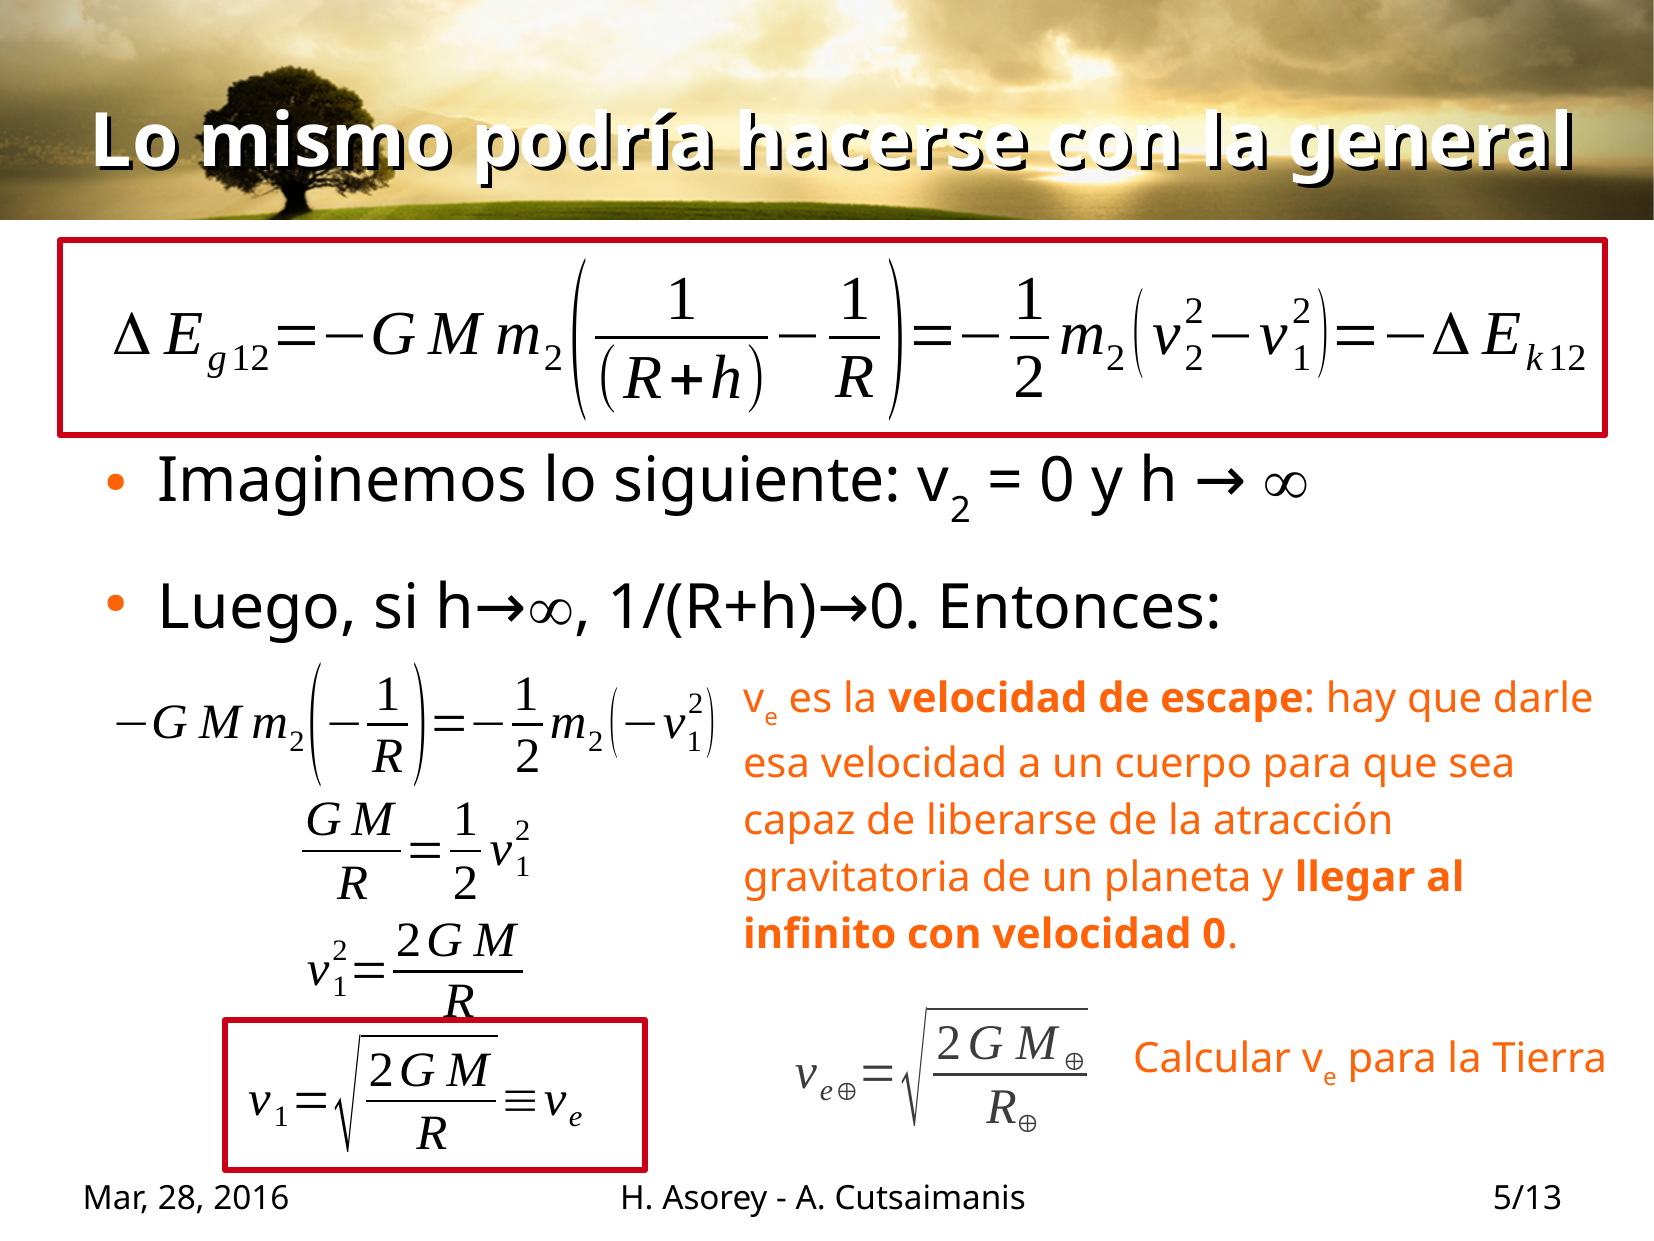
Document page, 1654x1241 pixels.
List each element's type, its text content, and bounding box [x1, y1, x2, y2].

chart [787, 1005, 1096, 1135]
picture [0, 0, 1654, 220]
chart [105, 660, 724, 1218]
title Lo mismo podría hacerse con la general [86, 49, 1576, 226]
chart [105, 255, 1594, 425]
text_box Calcular ve para la Tierra [1118, 1020, 1636, 1108]
list Imaginemos lo siguiente: v2 = 0 y h → ¥ Luego, si h→¥, 1/(R+h)→0. Entonces: [86, 438, 1576, 1241]
text_box ve es la velocidad de escape: hay que darle esa velocidad a un cuerpo para que sea capaz de liberarse de la atracción gravitatoria de un planeta y llegar al infinito con velocidad 0. [728, 660, 1636, 903]
